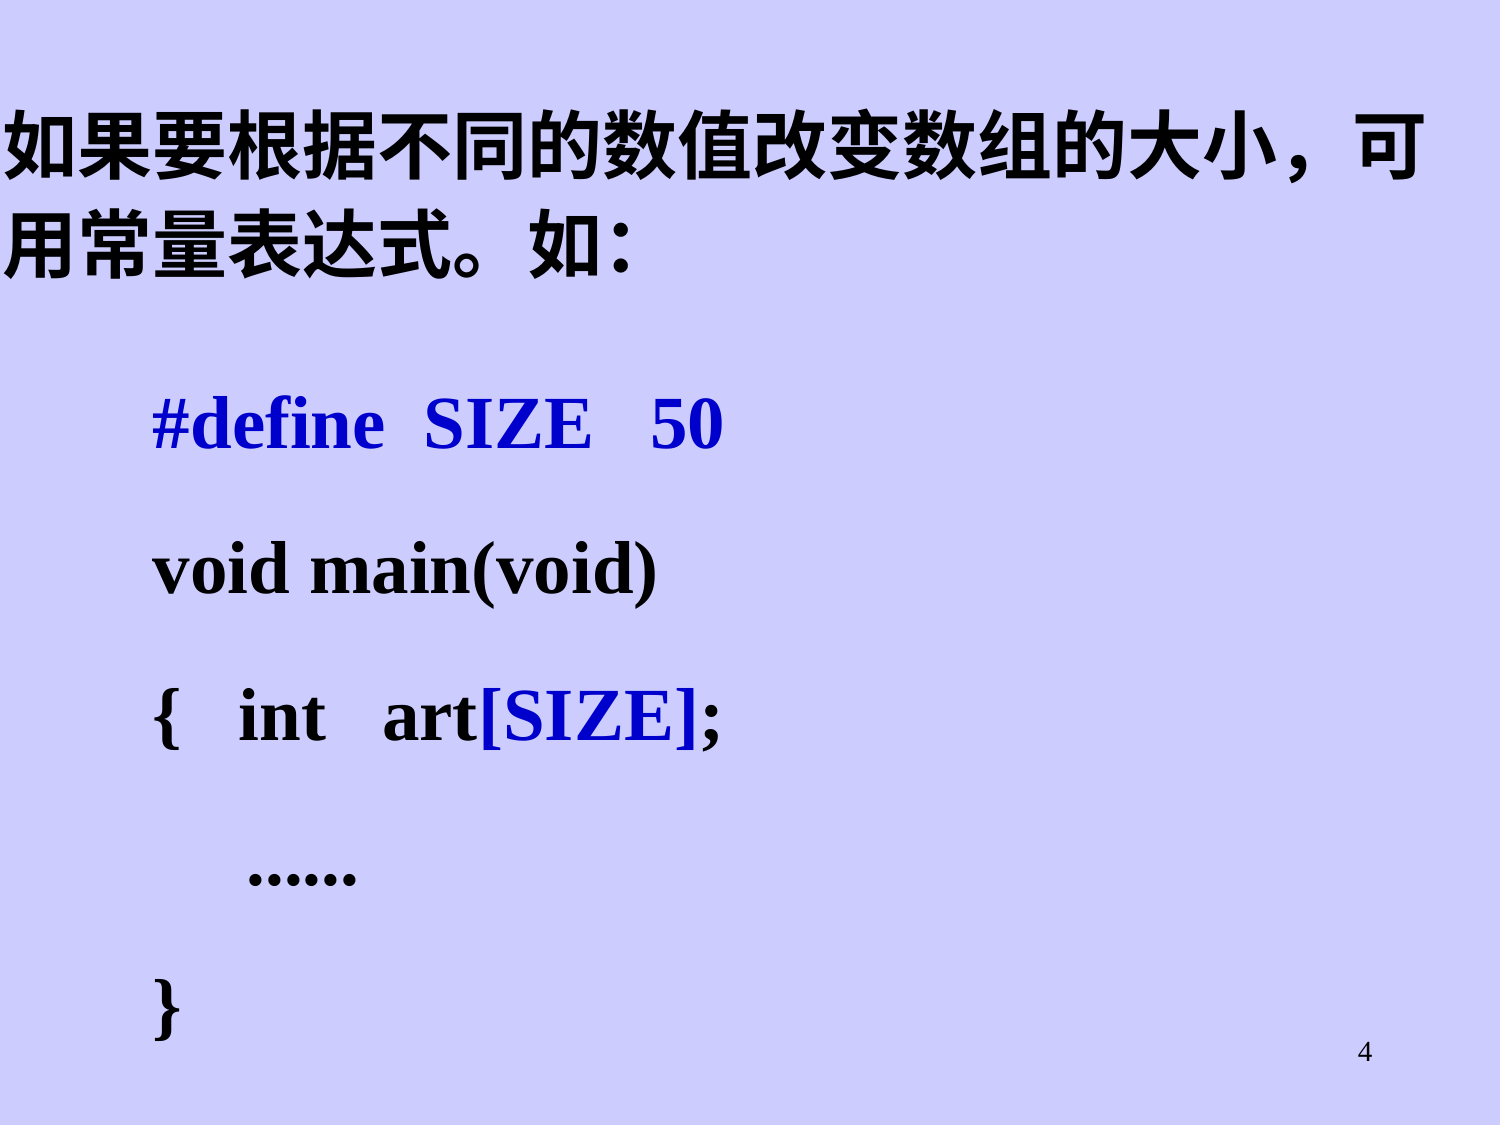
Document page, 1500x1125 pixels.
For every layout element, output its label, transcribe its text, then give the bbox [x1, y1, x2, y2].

text_box #define SIZE 50 void main(void) { int art[SIZE]; ...... } [149, 362, 1176, 1049]
text_box <编号> [1074, 1025, 1388, 1101]
text_box 如果要根据不同的数值改变数组的大小，可用常量表达式。如： [0, 87, 1476, 290]
